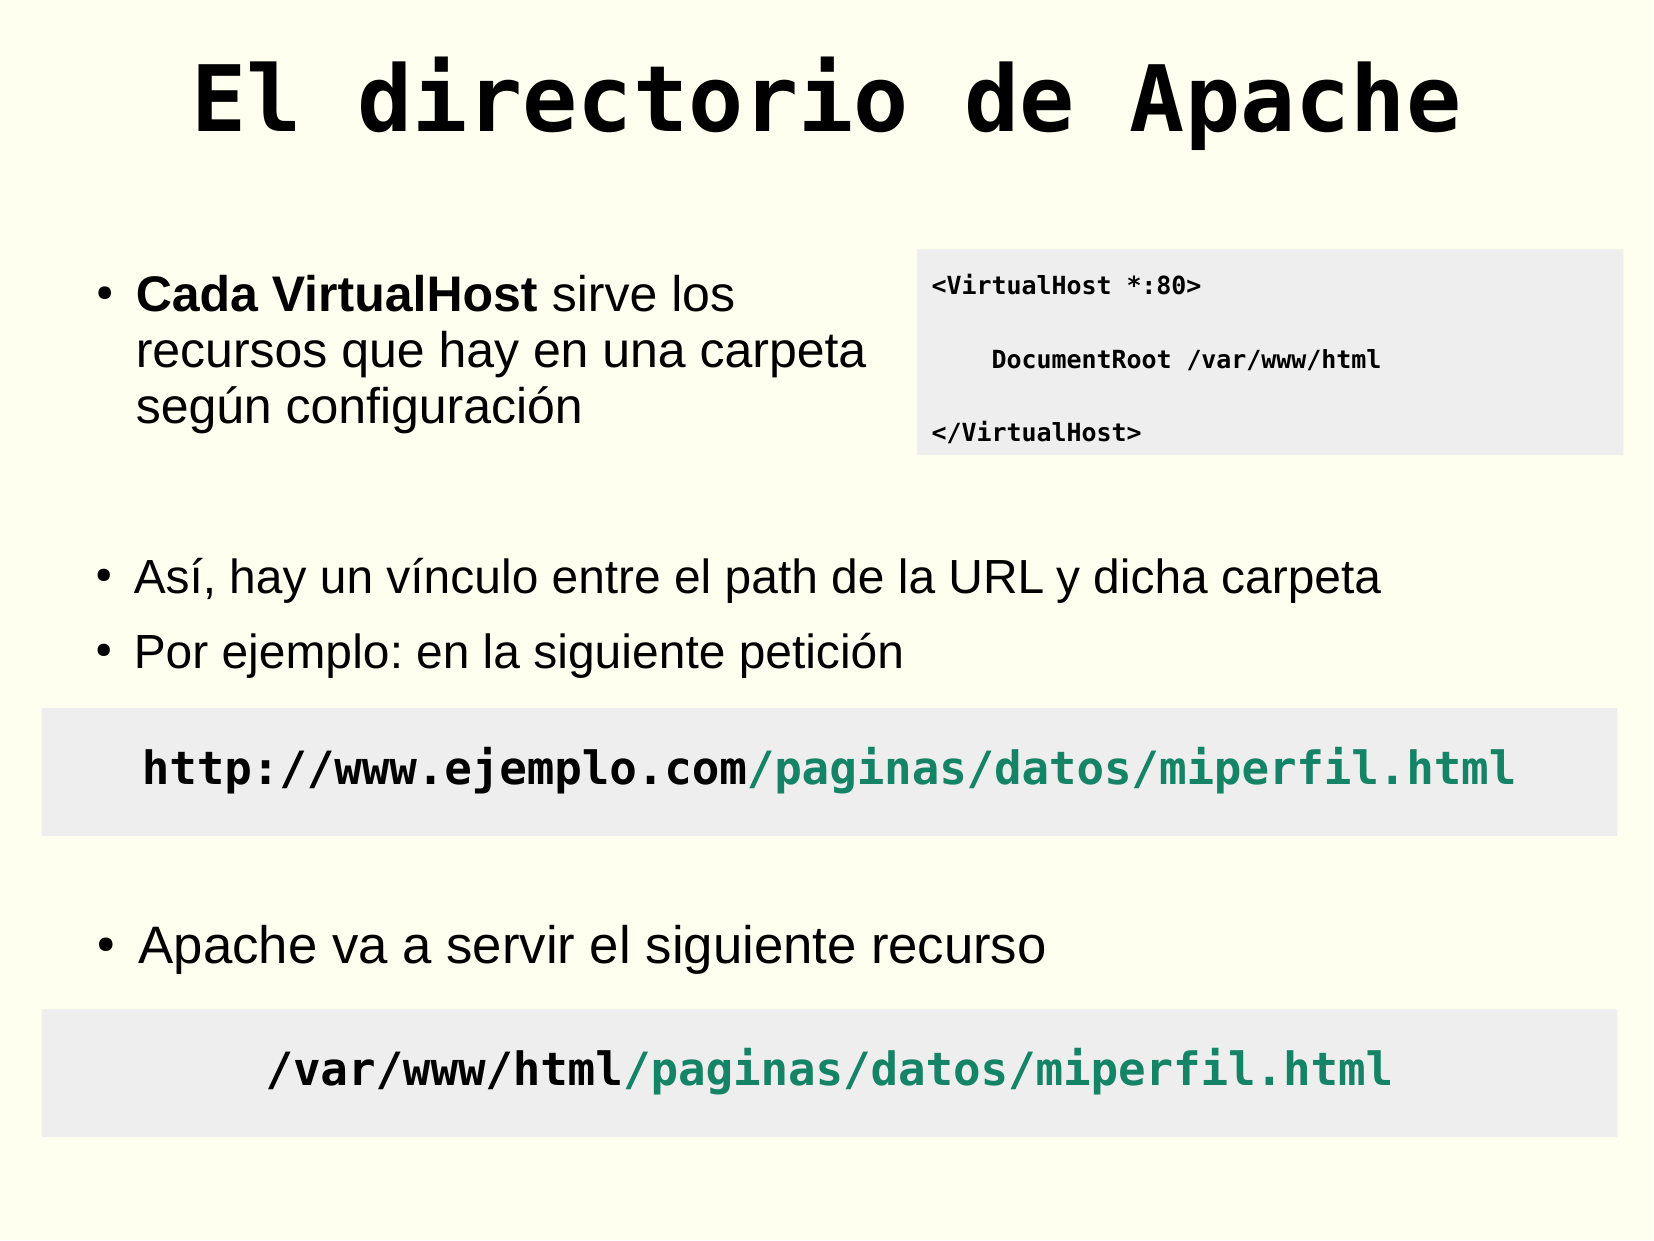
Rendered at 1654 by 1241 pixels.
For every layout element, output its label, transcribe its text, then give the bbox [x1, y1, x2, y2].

text_box <VirtualHost *:80> DocumentRoot /var/www/html </VirtualHost> [916, 249, 1624, 456]
title El directorio de Apache [82, 0, 1571, 204]
text_box http://www.ejemplo.com/paginas/datos/miperfil.html [41, 708, 1618, 836]
text_box /var/www/html/paginas/datos/miperfil.html [41, 1009, 1618, 1138]
list Así, hay un vínculo entre el path de la URL y dicha carpeta Por ejemplo: en la siguiente petición [82, 550, 1589, 682]
list Cada VirtualHost sirve los recursos que hay en una carpeta según configuración [82, 266, 890, 437]
list Apache va a servir el siguiente recurso [82, 916, 1589, 976]
